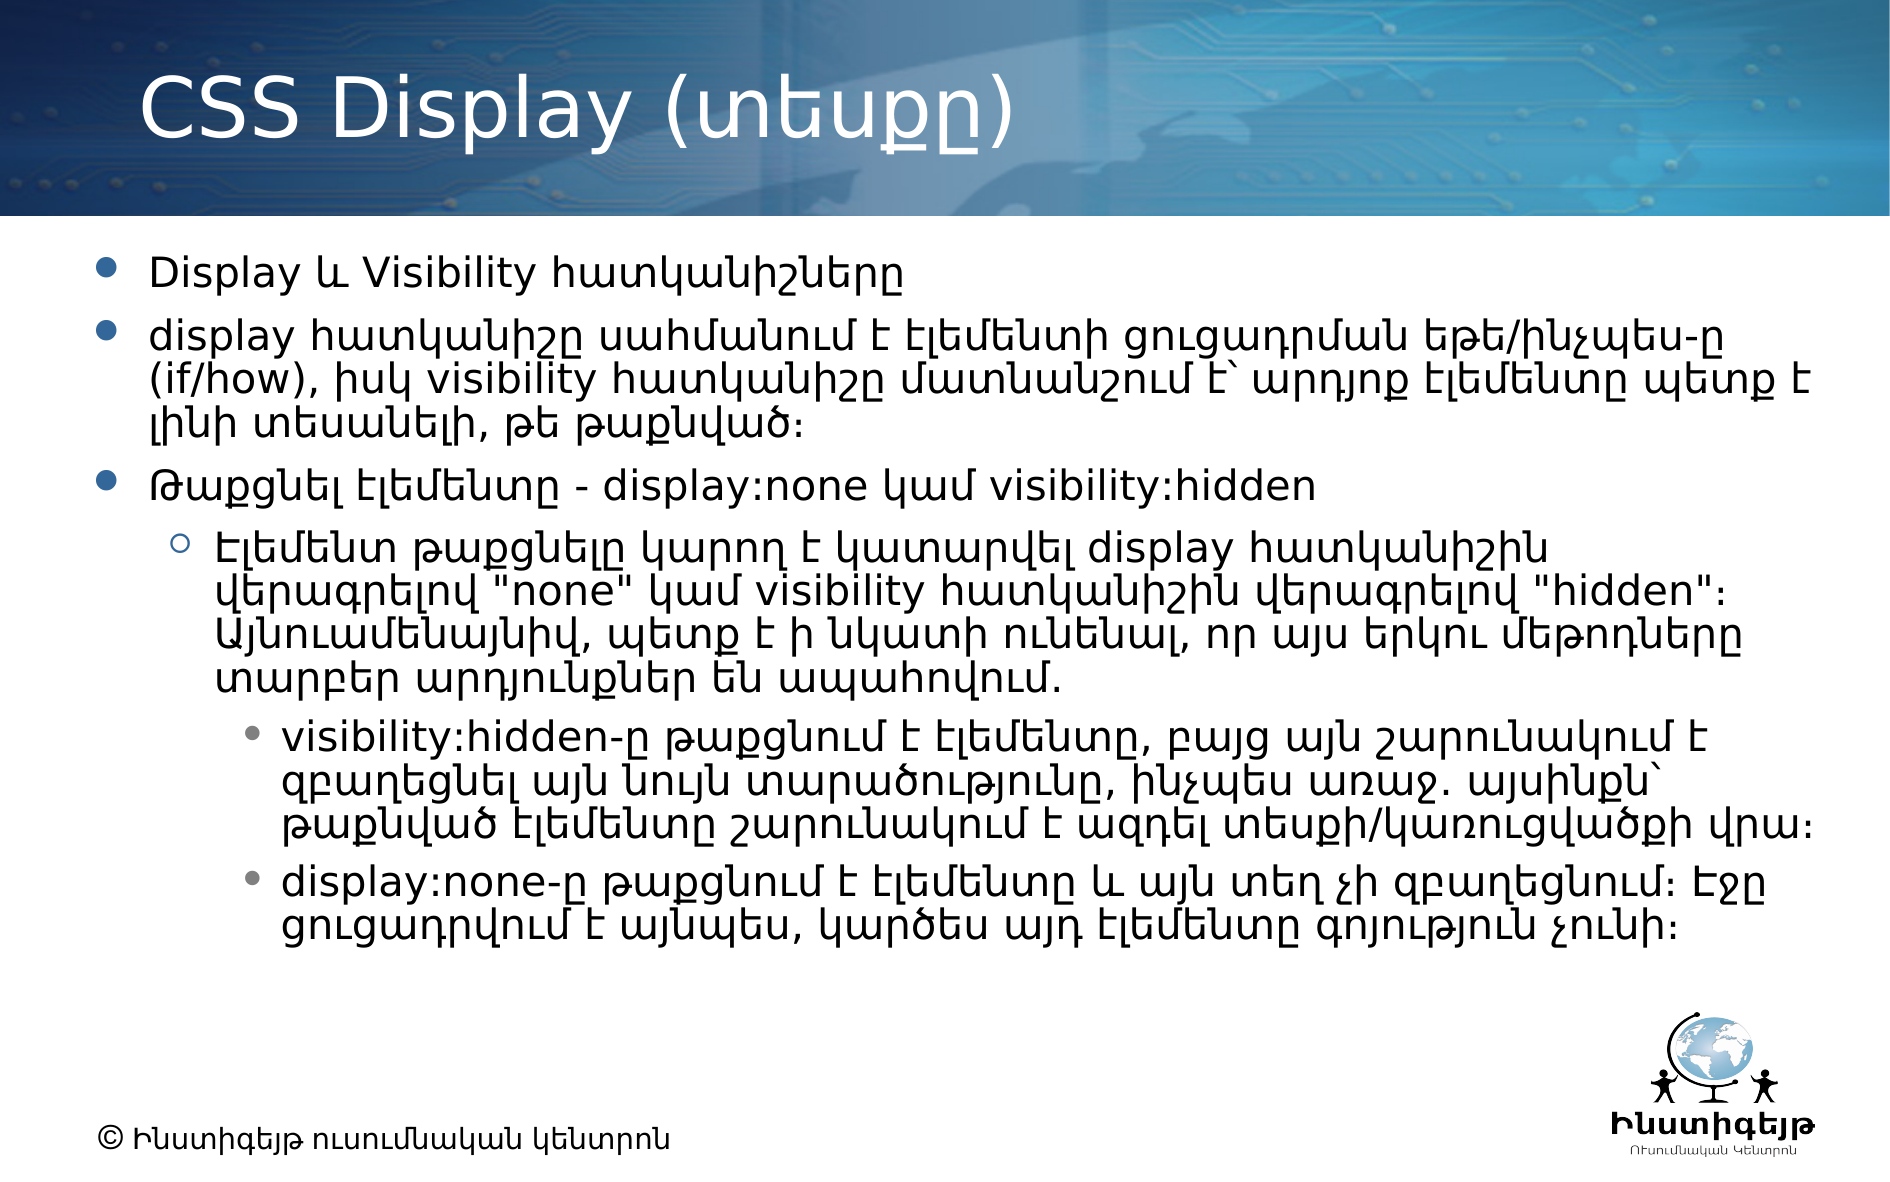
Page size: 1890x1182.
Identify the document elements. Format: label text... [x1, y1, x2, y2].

picture [0, 0, 1890, 216]
list Display և Visibility հատկանիշները display հատկանիշը սահմանում է էլեմենտի ցուցադրման եթե/ինչպես-ը (if/how), իսկ visibility հատկանիշը մատնանշում է՝ արդյոք էլեմենտը պետք է լինի տեսանելի, թե թաքնված։ Թաքցնել էլեմենտը - display:none կամ visibility:hidden Էլեմենտ թաքցնելը կարող է կատարվել display հատկանիշին վերագրելով "none" կամ visibility հատկանիշին վերագրելով "hidden"։ Այնուամենայնիվ, պետք է ի նկատի ունենալ, որ այս երկու մեթոդները տարբեր արդյունքներ են ապահովում․ visibility:hidden-ը թաքցնում է էլեմենտը, բայց այն շարունակում է զբաղեցնել այն նույն տարածությունը, ինչպես առաջ․ այսինքն՝ թաքնված էլեմենտը շարունակում է ազդել տեսքի/կառուցվածքի վրա։ display:none-ը թաքցնում է էլեմենտը և այն տեղ չի զբաղեցնում։ Էջը ցուցադրվում է այնպես, կարծես այդ էլեմենտը գոյություն չունի։ [93, 252, 1820, 277]
text_box CSS Display (տեսքը) [138, 82, 1801, 87]
picture [1612, 1012, 1815, 1157]
text_box CSS Border (սահմանագիծ) [138, 150, 1801, 156]
